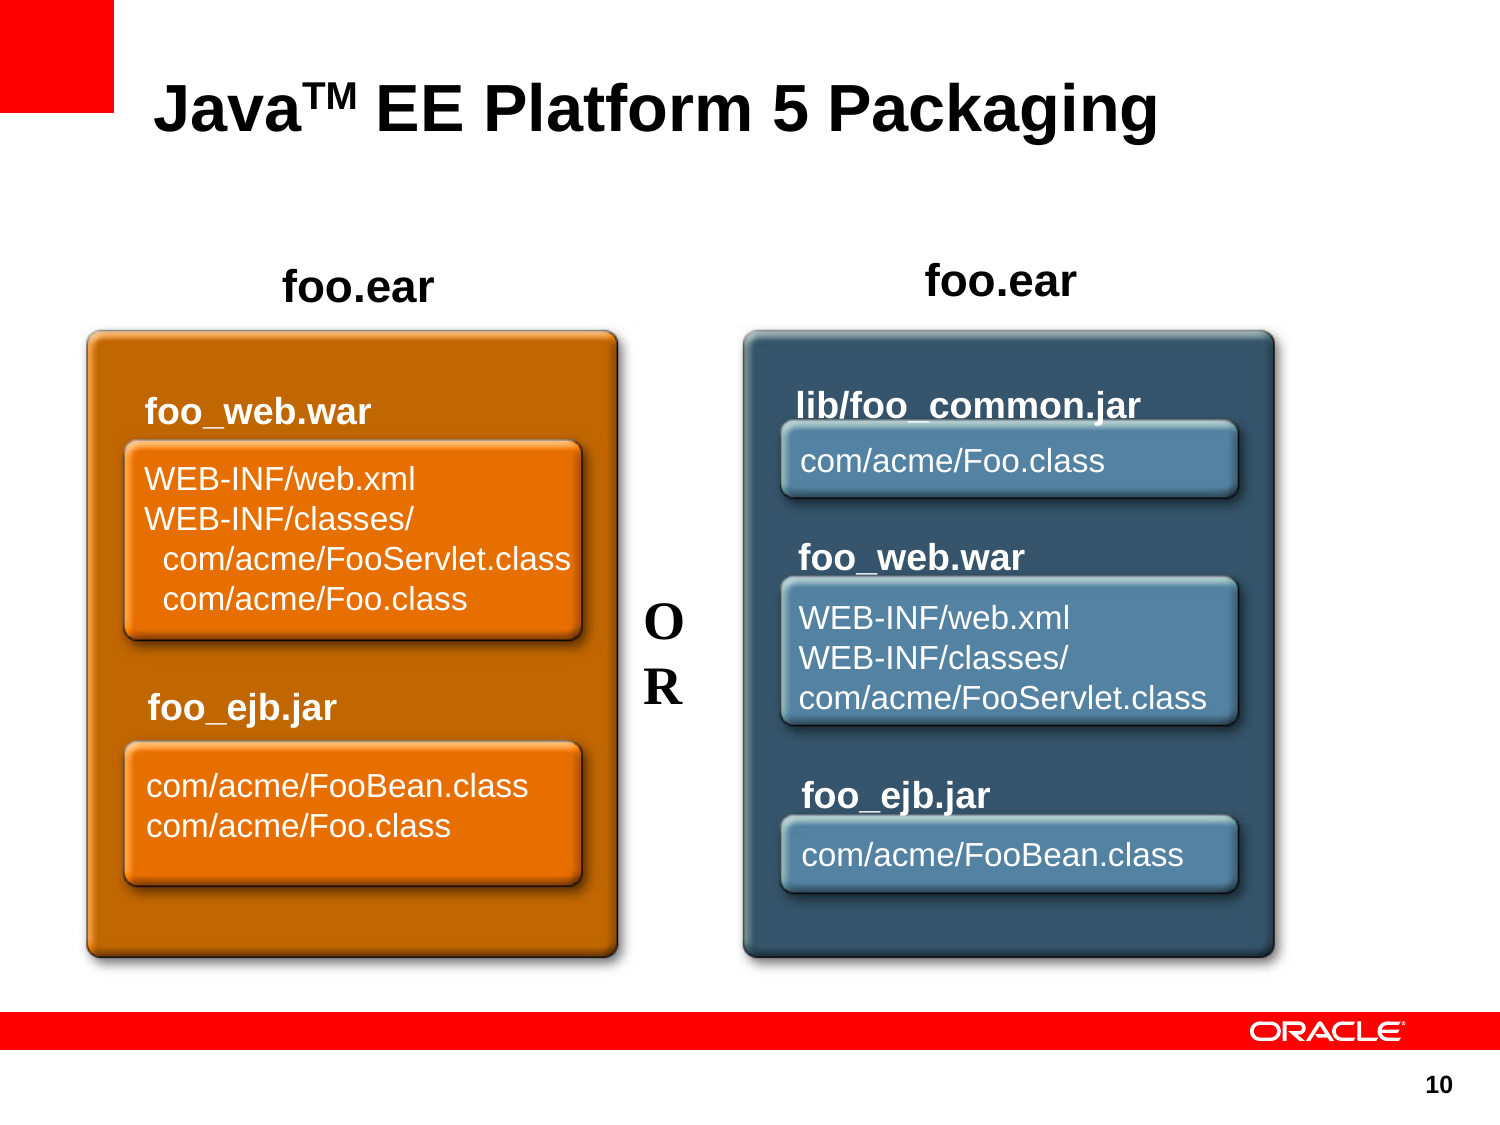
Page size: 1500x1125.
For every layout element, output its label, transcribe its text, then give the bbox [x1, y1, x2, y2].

text_box foo_ejb.jar [786, 763, 1013, 830]
text_box WEB-INF/web.xml WEB-INF/classes/ com/acme/FooServlet.class com/acme/Foo.class [129, 449, 601, 693]
picture [0, 1012, 1500, 1050]
picture [0, 313, 1360, 988]
text_box foo_ejb.jar [132, 675, 376, 743]
title JavaTM EE Platform 5 Packaging [120, 27, 1346, 191]
text_box foo_web.war [783, 525, 1088, 593]
text_box foo_web.war [129, 379, 410, 446]
picture [0, 0, 114, 113]
text_box com/acme/FooBean.class com/acme/Foo.class [131, 756, 557, 886]
text_box OR [628, 578, 738, 724]
text_box com/acme/Foo.class [785, 432, 1130, 499]
text_box foo.ear [909, 243, 1126, 318]
text_box WEB-INF/web.xml WEB-INF/classes/ com/acme/FooServlet.class [783, 589, 1225, 724]
text_box foo.ear [267, 248, 488, 324]
text_box lib/foo_common.jar [780, 373, 1163, 441]
text_box com/acme/FooBean.class [786, 826, 1238, 893]
